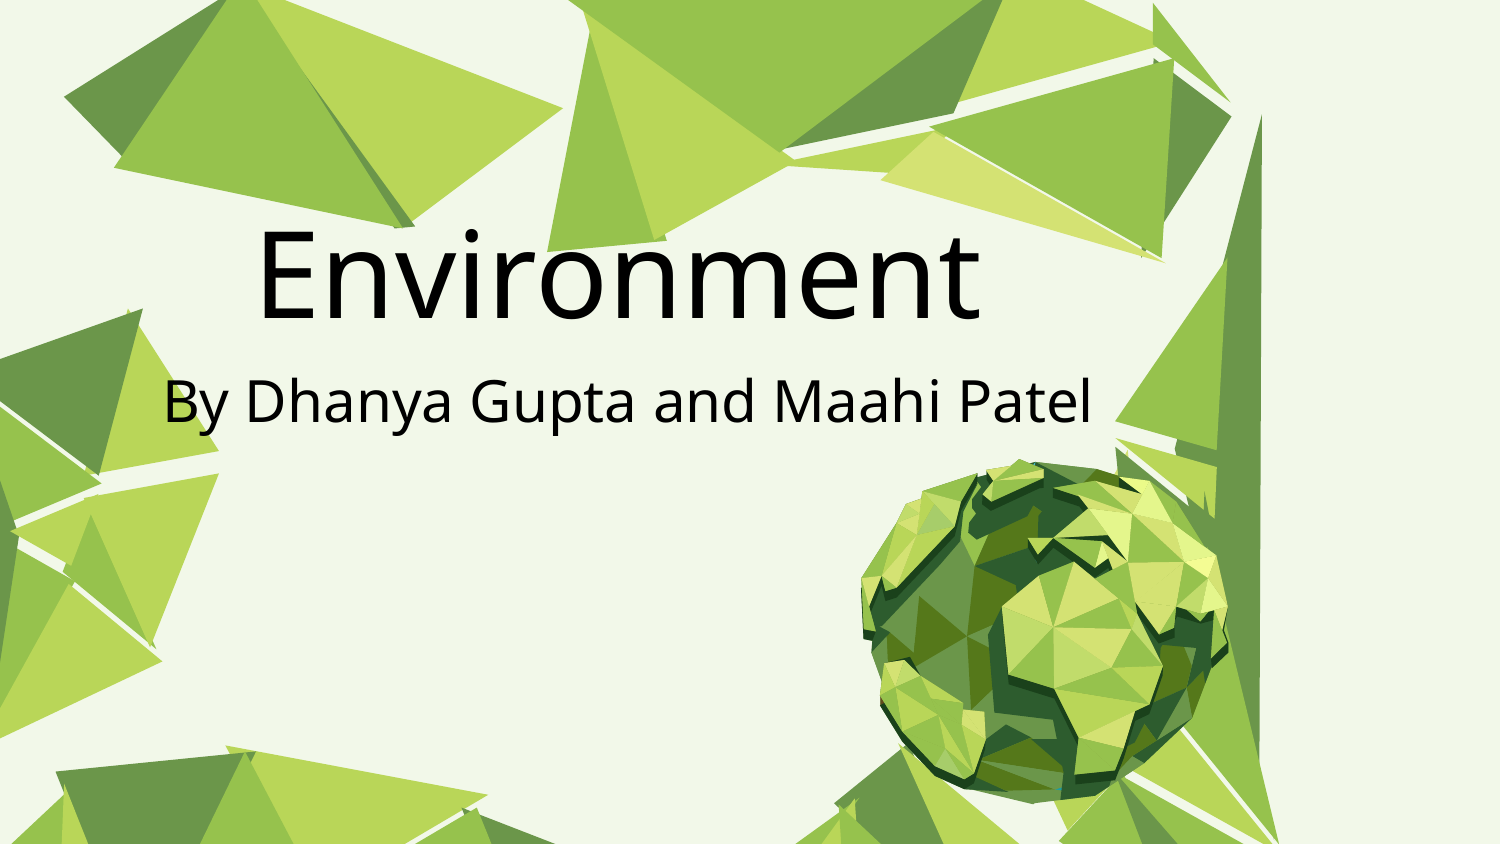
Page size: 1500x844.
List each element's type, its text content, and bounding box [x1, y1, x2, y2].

text_box Environment [238, 190, 1431, 350]
text_box By Dhanya Gupta and Maahi Patel [147, 356, 1109, 442]
text_box [860, 459, 1229, 805]
